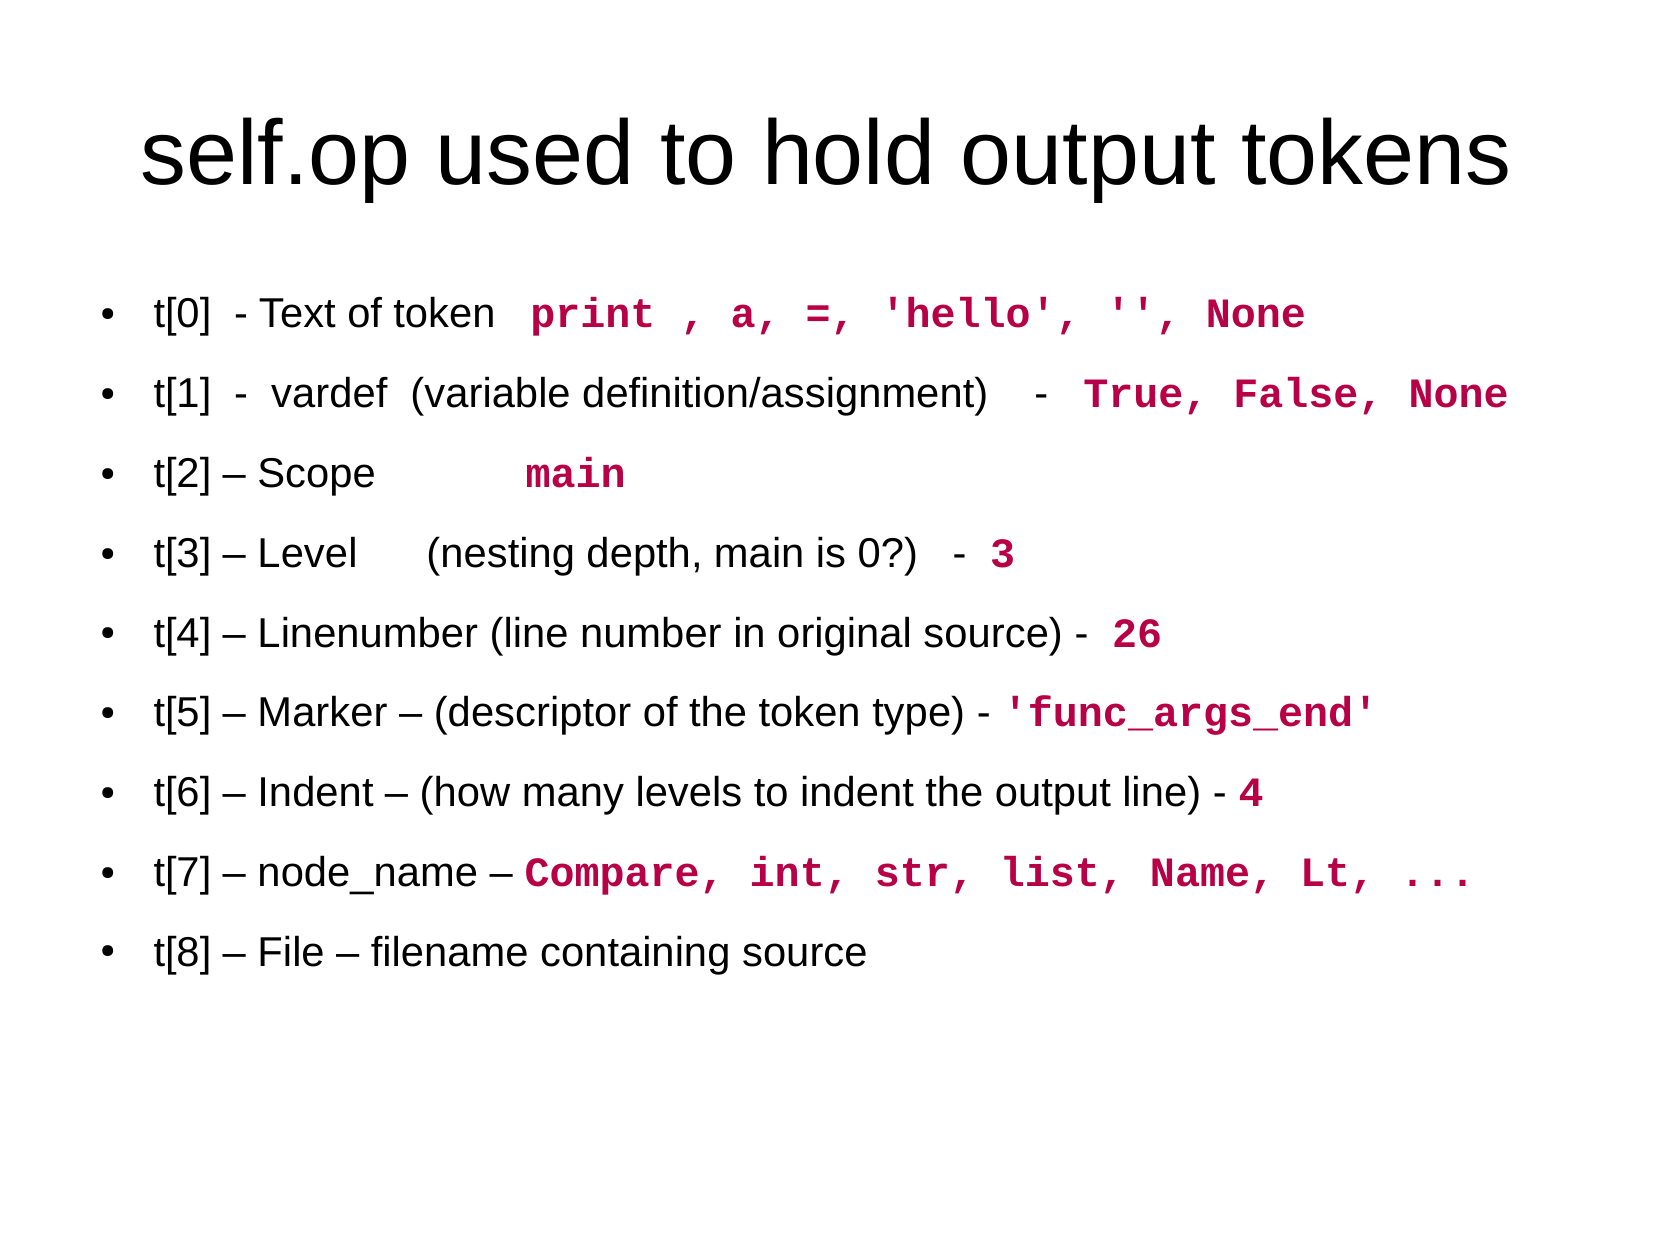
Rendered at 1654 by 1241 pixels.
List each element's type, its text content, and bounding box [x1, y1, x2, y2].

list t[0] - Text of token print , a, =, 'hello', '', None t[1] - vardef (variable definition/assignment) - True, False, None t[2] – Scope main t[3] – Level (nesting depth, main is 0?) - 3 t[4] – Linenumber (line number in original source) - 26 t[5] – Marker – (descriptor of the token type) - 'func_args_end' t[6] – Indent – (how many levels to indent the output line) - 4 t[7] – node_name – Compare, int, str, list, Name, Lt, ... t[8] – File – filename containing source [82, 290, 1571, 1010]
title self.op used to hold output tokens [82, 49, 1571, 257]
